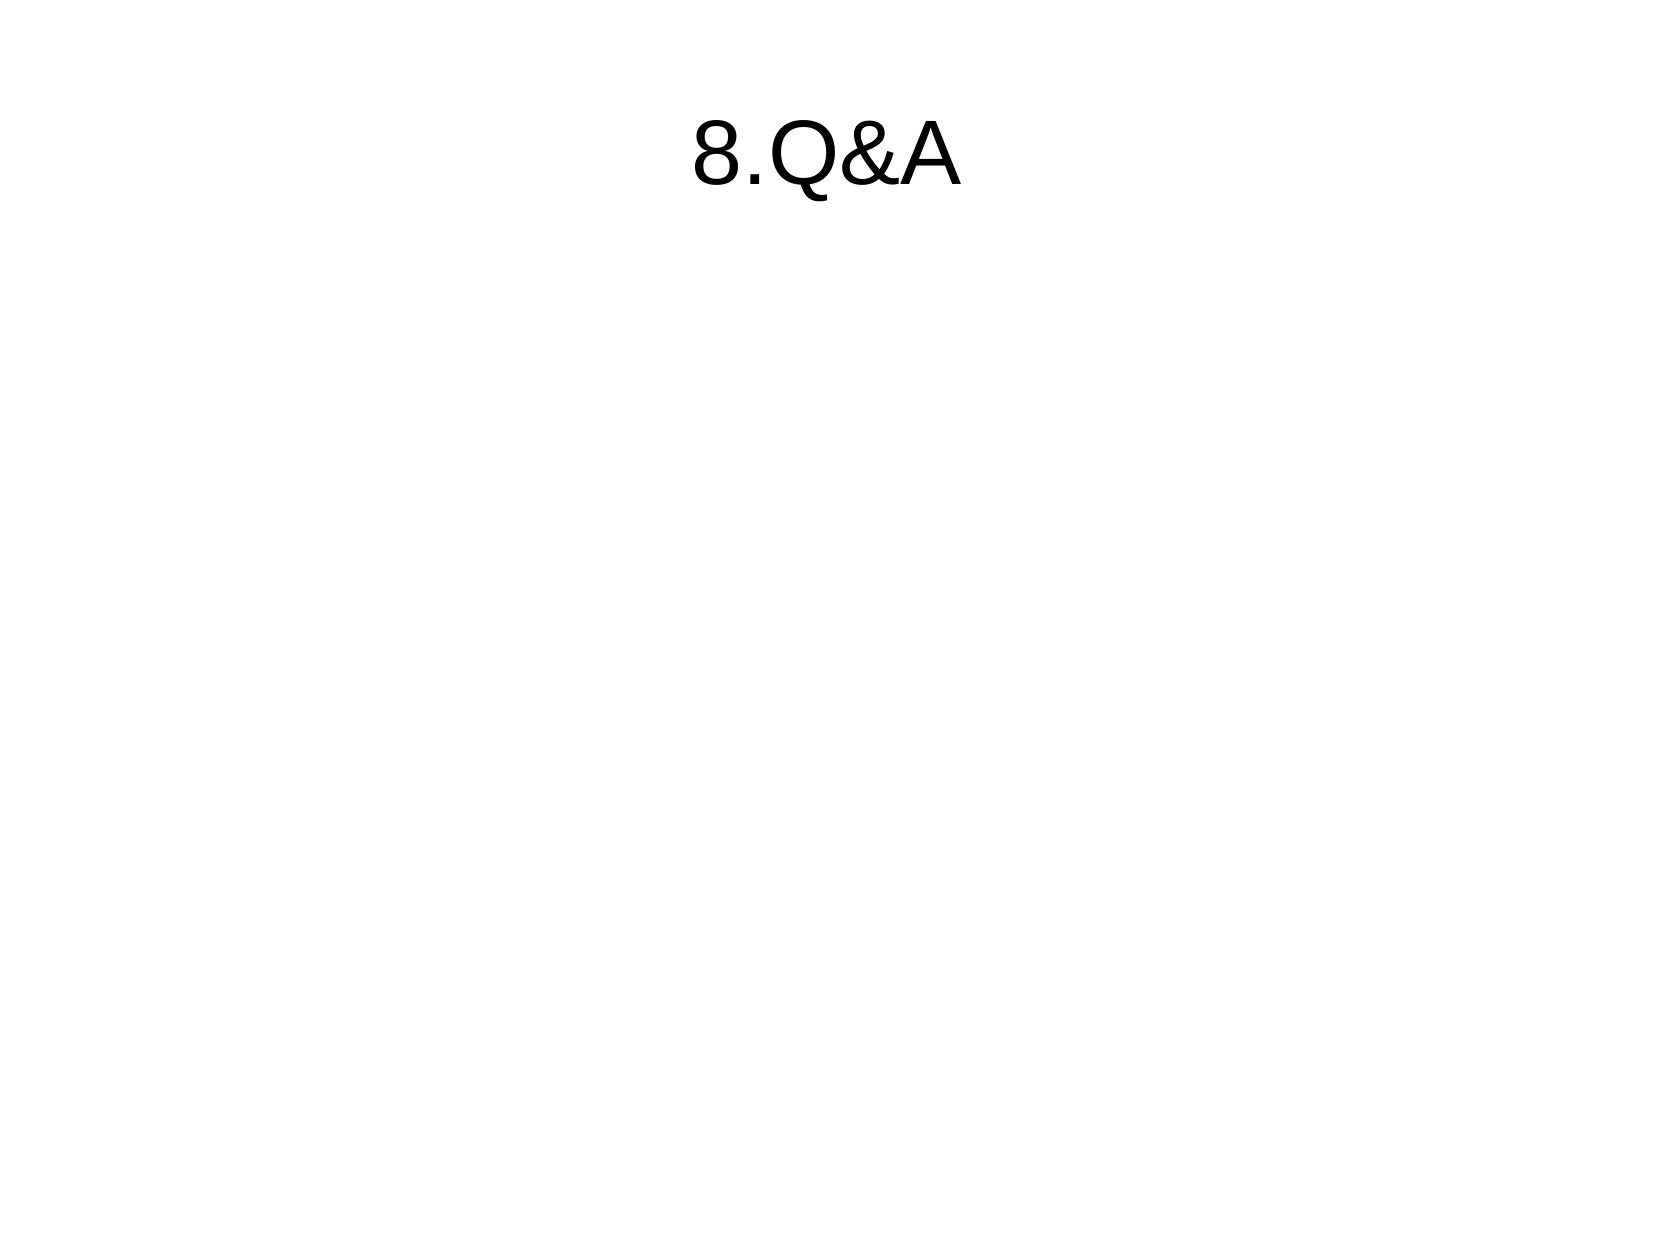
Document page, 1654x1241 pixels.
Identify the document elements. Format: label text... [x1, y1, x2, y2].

title 8.Q&A [82, 49, 1571, 257]
